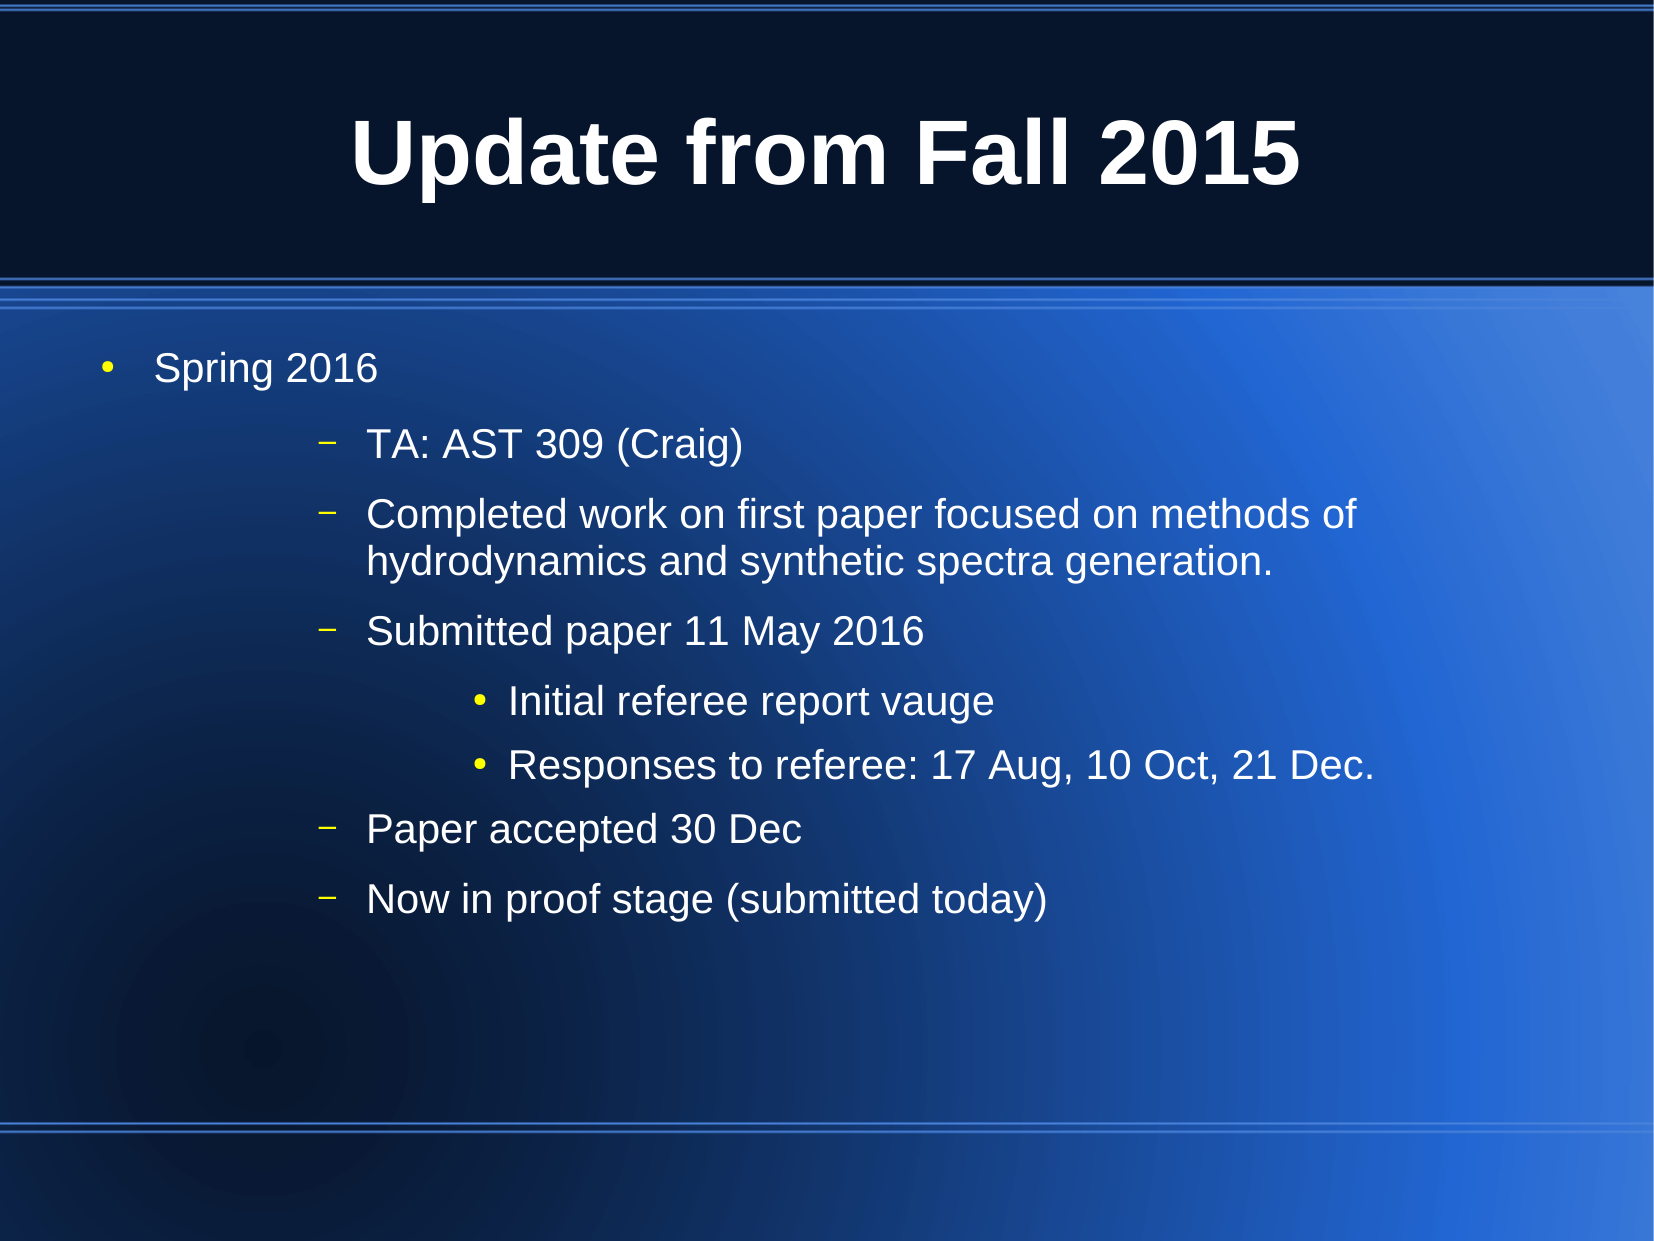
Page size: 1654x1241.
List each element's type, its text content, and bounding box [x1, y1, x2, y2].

title Update from Fall 2015 [82, 49, 1571, 257]
picture [0, 0, 1654, 1241]
list Spring 2016 TA: AST 309 (Craig) Completed work on first paper focused on methods of hydrodynamics and synthetic spectra generation. Submitted paper 11 May 2016 Initial referee report vauge Responses to referee: 17 Aug, 10 Oct, 21 Dec. Paper accepted 30 Dec Now in proof stage (submitted today) [82, 345, 1571, 1233]
